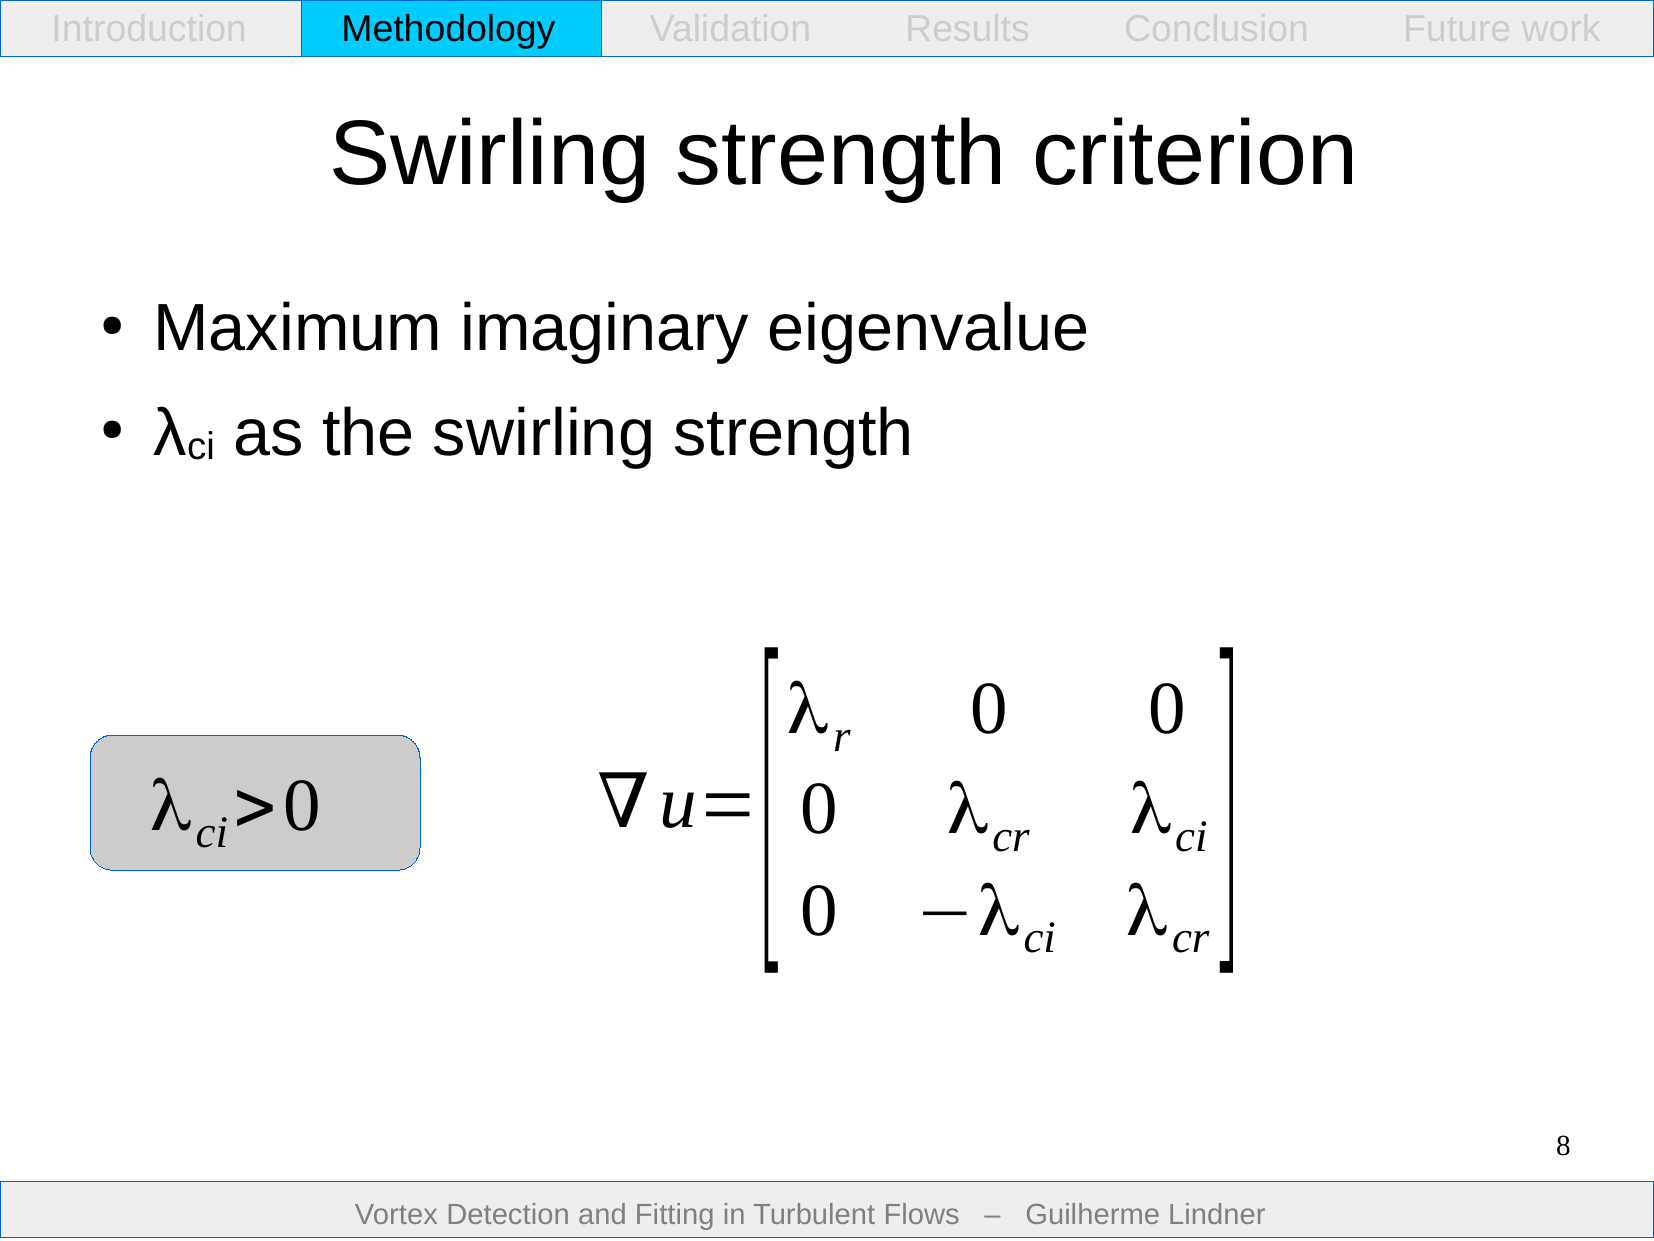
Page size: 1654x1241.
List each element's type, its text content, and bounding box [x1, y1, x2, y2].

chart [589, 645, 1246, 978]
list Maximum imaginary eigenvalue λci as the swirling strength [82, 290, 1571, 1010]
title Swirling strength criterion [82, 57, 1571, 257]
text_box Introduction Methodology Validation Results Conclusion Future work [0, 0, 1654, 57]
text_box [0, 1181, 1654, 1238]
chart [142, 762, 327, 858]
text_box [90, 735, 421, 871]
text_box Vortex Detection and Fitting in Turbulent Flows – Guilherme Lindner [340, 1190, 1314, 1241]
